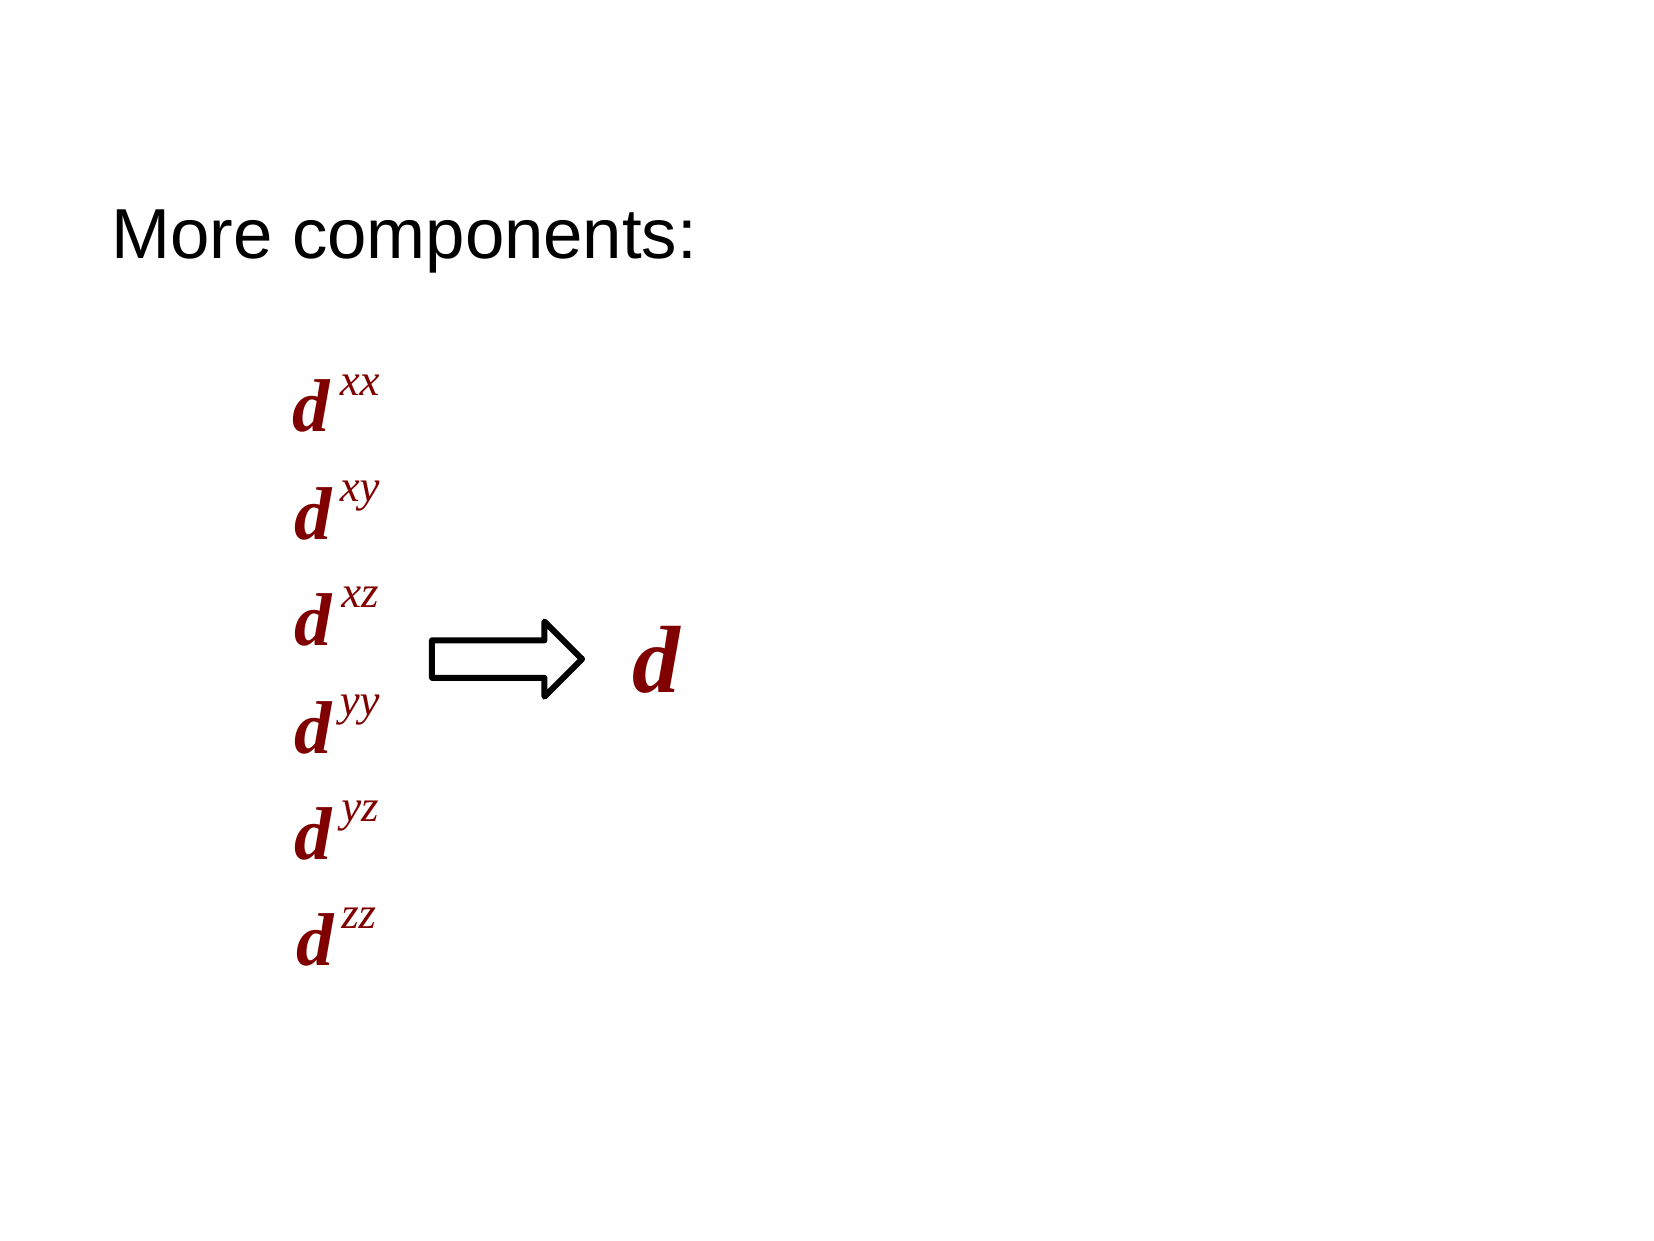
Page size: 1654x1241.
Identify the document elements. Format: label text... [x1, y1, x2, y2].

chart [619, 600, 687, 724]
text_box More components: [96, 187, 712, 291]
chart [281, 353, 386, 991]
text_box [431, 621, 583, 697]
